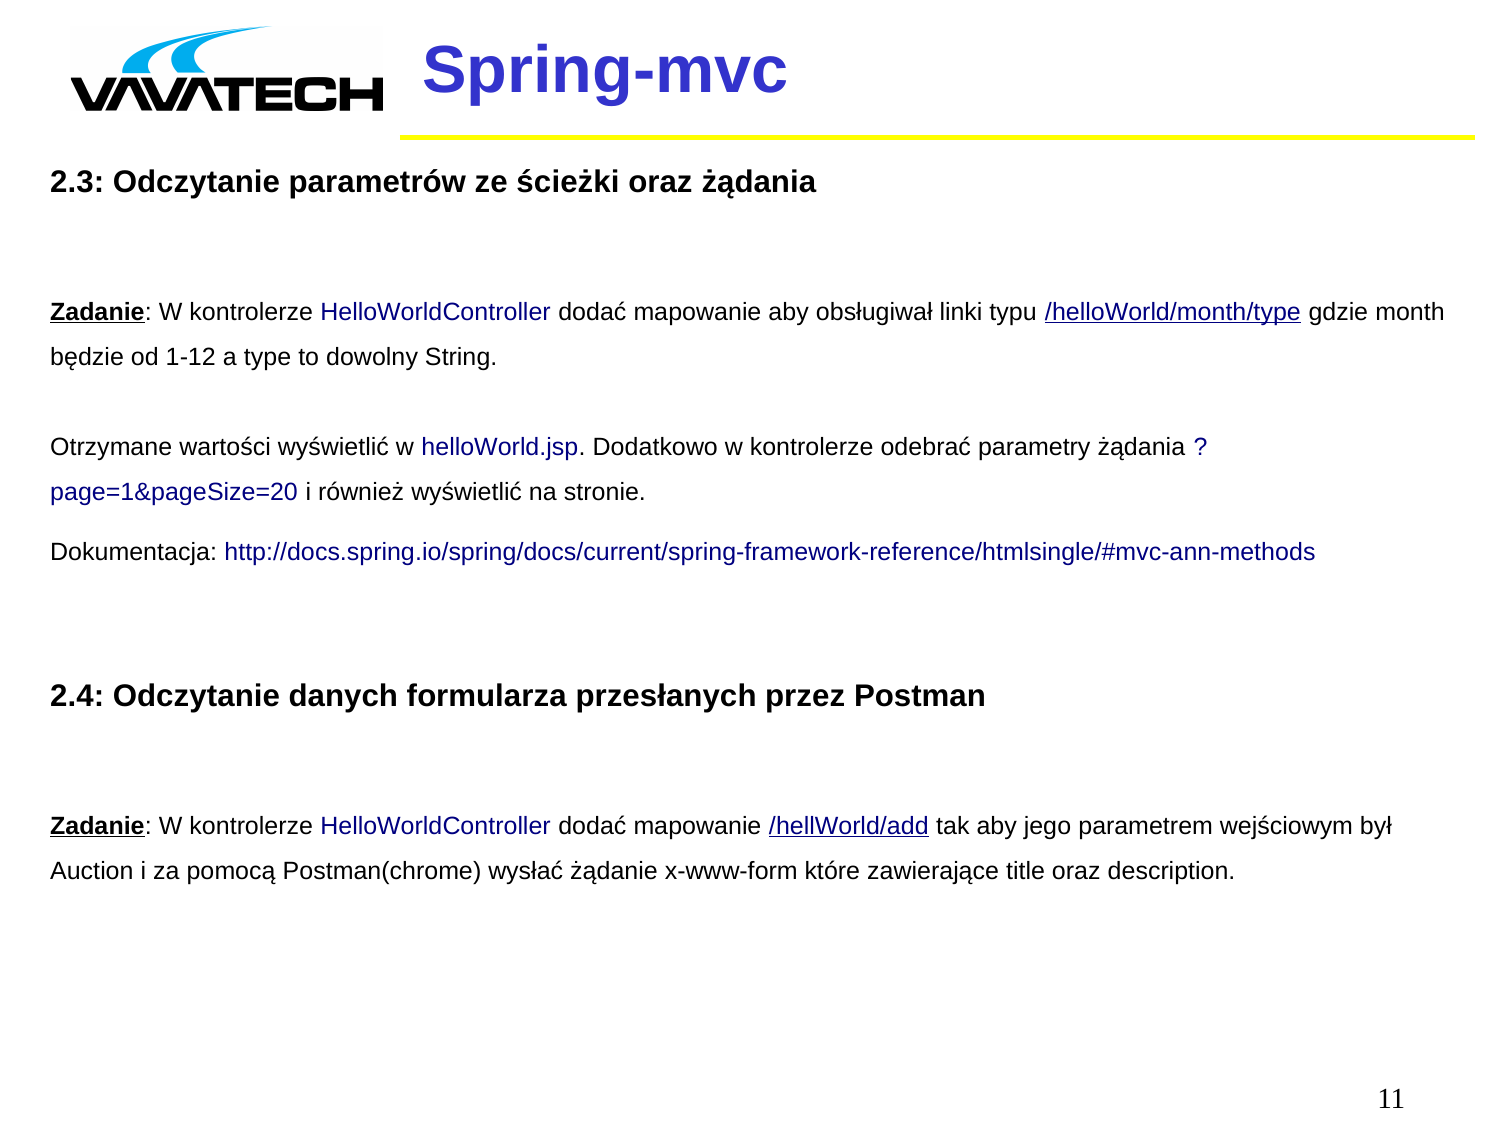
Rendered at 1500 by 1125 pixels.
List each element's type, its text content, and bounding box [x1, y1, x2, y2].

title Spring-mvc [407, 0, 1479, 157]
text_box 2.3: Odczytanie parametrów ze ścieżki oraz żądania Zadanie: W kontrolerze HelloWorldController dodać mapowanie aby obsługiwał linki typu /helloWorld/month/type gdzie month będzie od 1-12 a type to dowolny String. Otrzymane wartości wyświetlić w helloWorld.jsp. Dodatkowo w kontrolerze odebrać parametry żądania ?page=1&pageSize=20 i również wyświetlić na stronie. Dokumentacja: http://docs.spring.io/spring/docs/current/spring-framework-reference/htmlsingle/#mvc-ann-methods 2.4: Odczytanie danych formularza przesłanych przez Postman Zadanie: W kontrolerze HelloWorldController dodać mapowanie /hellWorld/add tak aby jego parametrem wejściowym był Auction i za pomocą Postman(chrome) wysłać żądanie x-www-form które zawierające title oraz description. [35, 153, 1465, 1075]
picture [70, 26, 383, 111]
